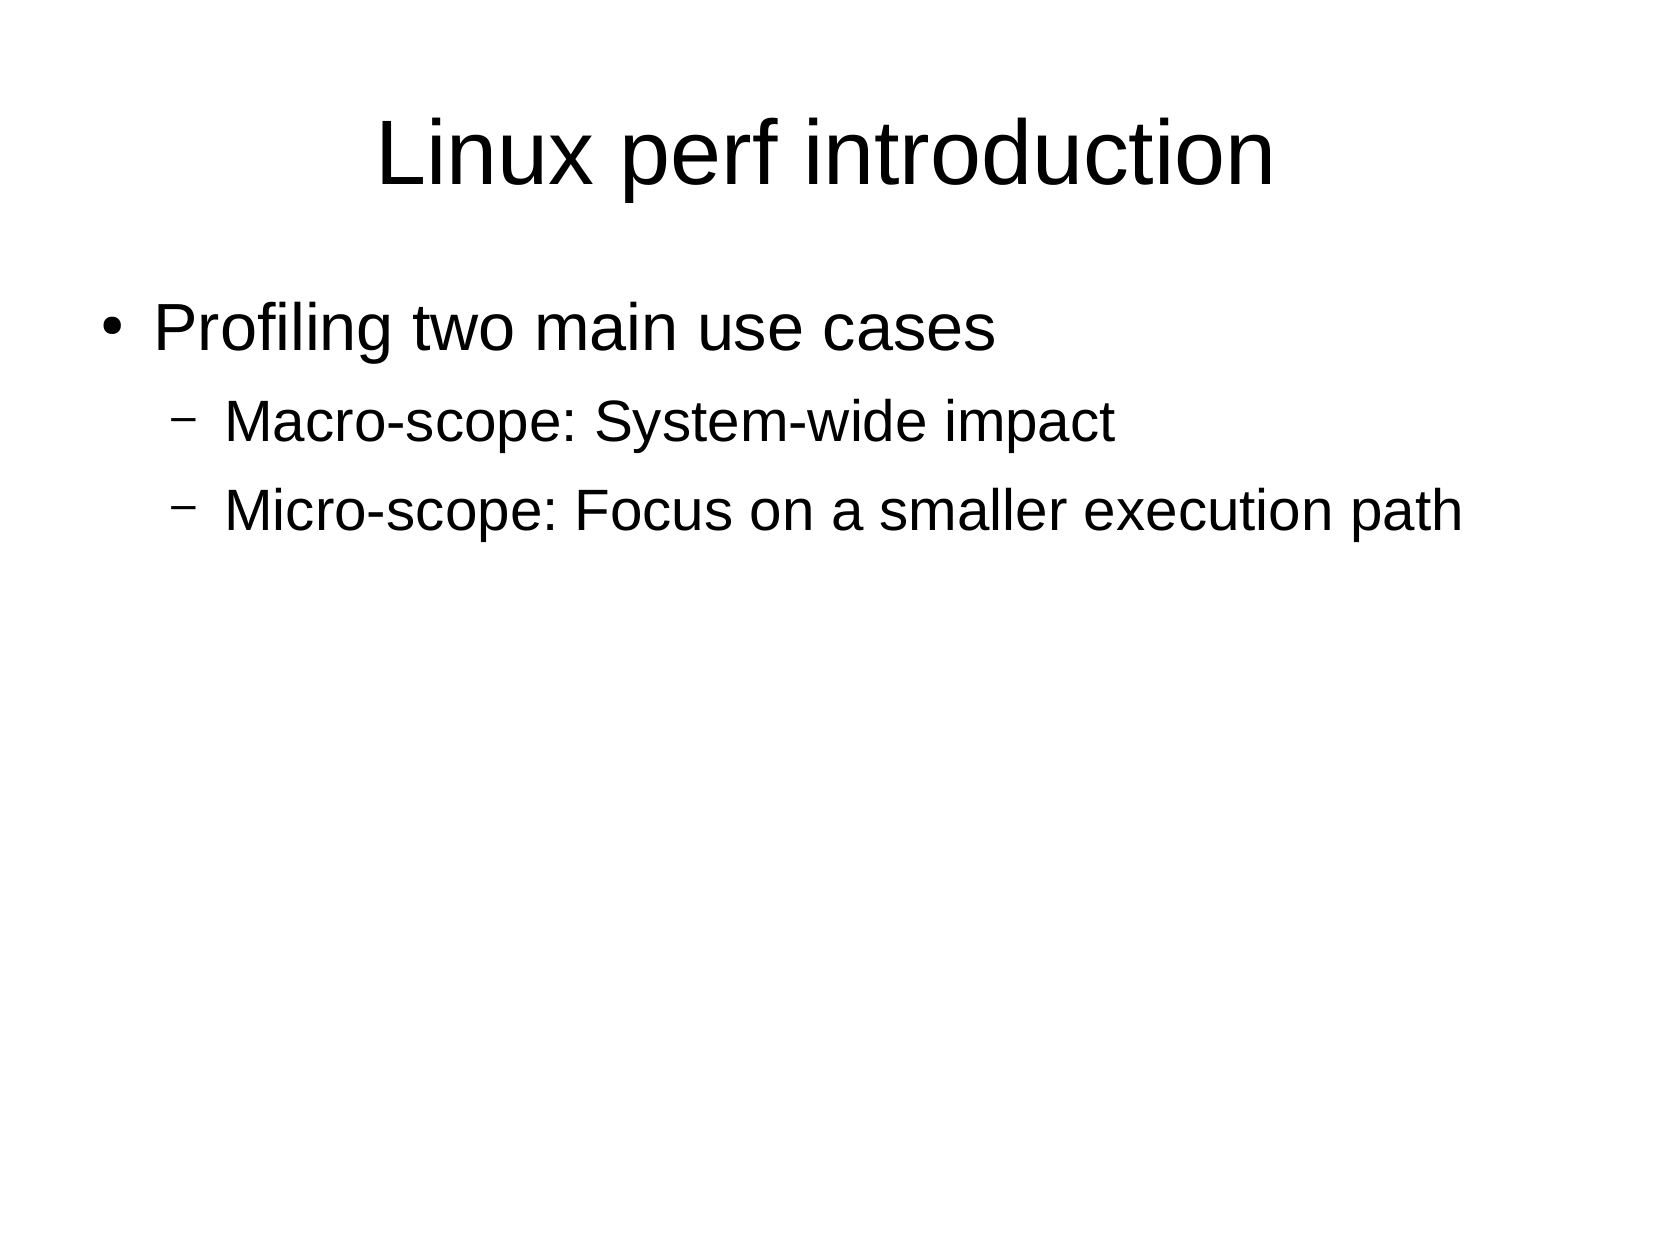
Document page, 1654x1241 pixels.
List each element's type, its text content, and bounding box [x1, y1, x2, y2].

title Linux perf introduction [82, 49, 1571, 257]
list Profiling two main use cases Macro-scope: System-wide impact Micro-scope: Focus on a smaller execution path [82, 290, 1571, 1010]
